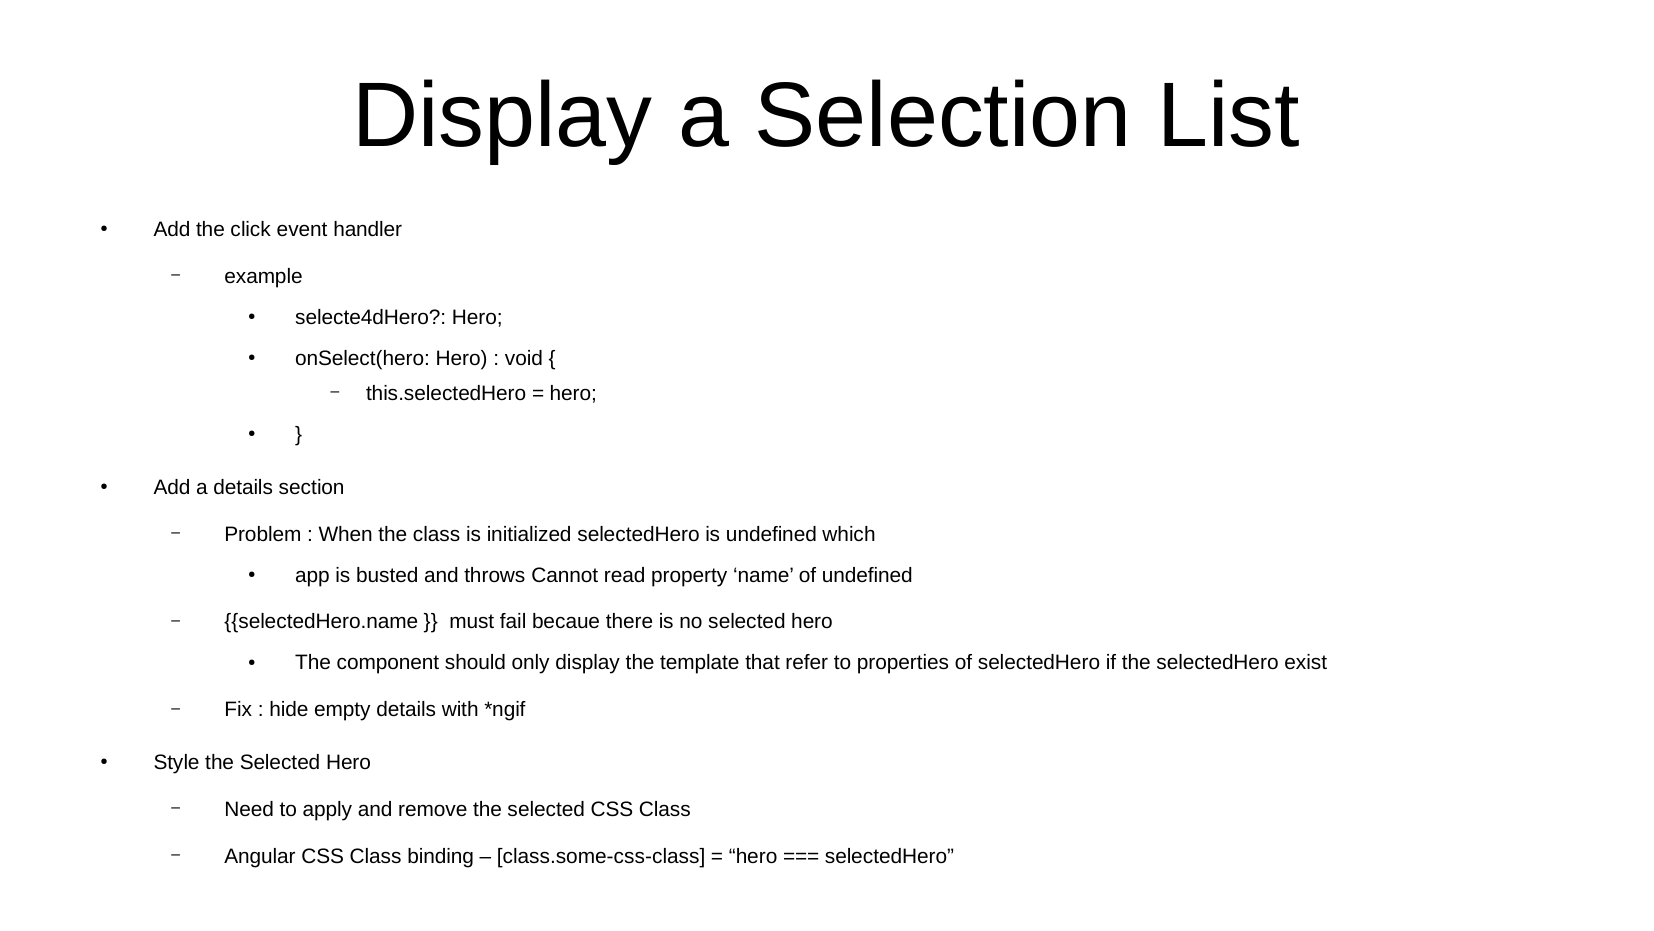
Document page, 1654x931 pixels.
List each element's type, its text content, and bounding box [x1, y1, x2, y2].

title Display a Selection List [82, 37, 1571, 193]
list Add the click event handler example selecte4dHero?: Hero; onSelect(hero: Hero) : void { this.selectedHero = hero; } Add a details section Problem : When the class is initialized selectedHero is undefined which app is busted and throws Cannot read property ‘name’ of undefined {{selectedHero.name }} must fail becaue there is no selected hero The component should only display the template that refer to properties of selectedHero if the selectedHero exist Fix : hide empty details with *ngif Style the Selected Hero Need to apply and remove the selected CSS Class Angular CSS Class binding – [class.some-css-class] = “hero === selectedHero” [82, 217, 1621, 901]
